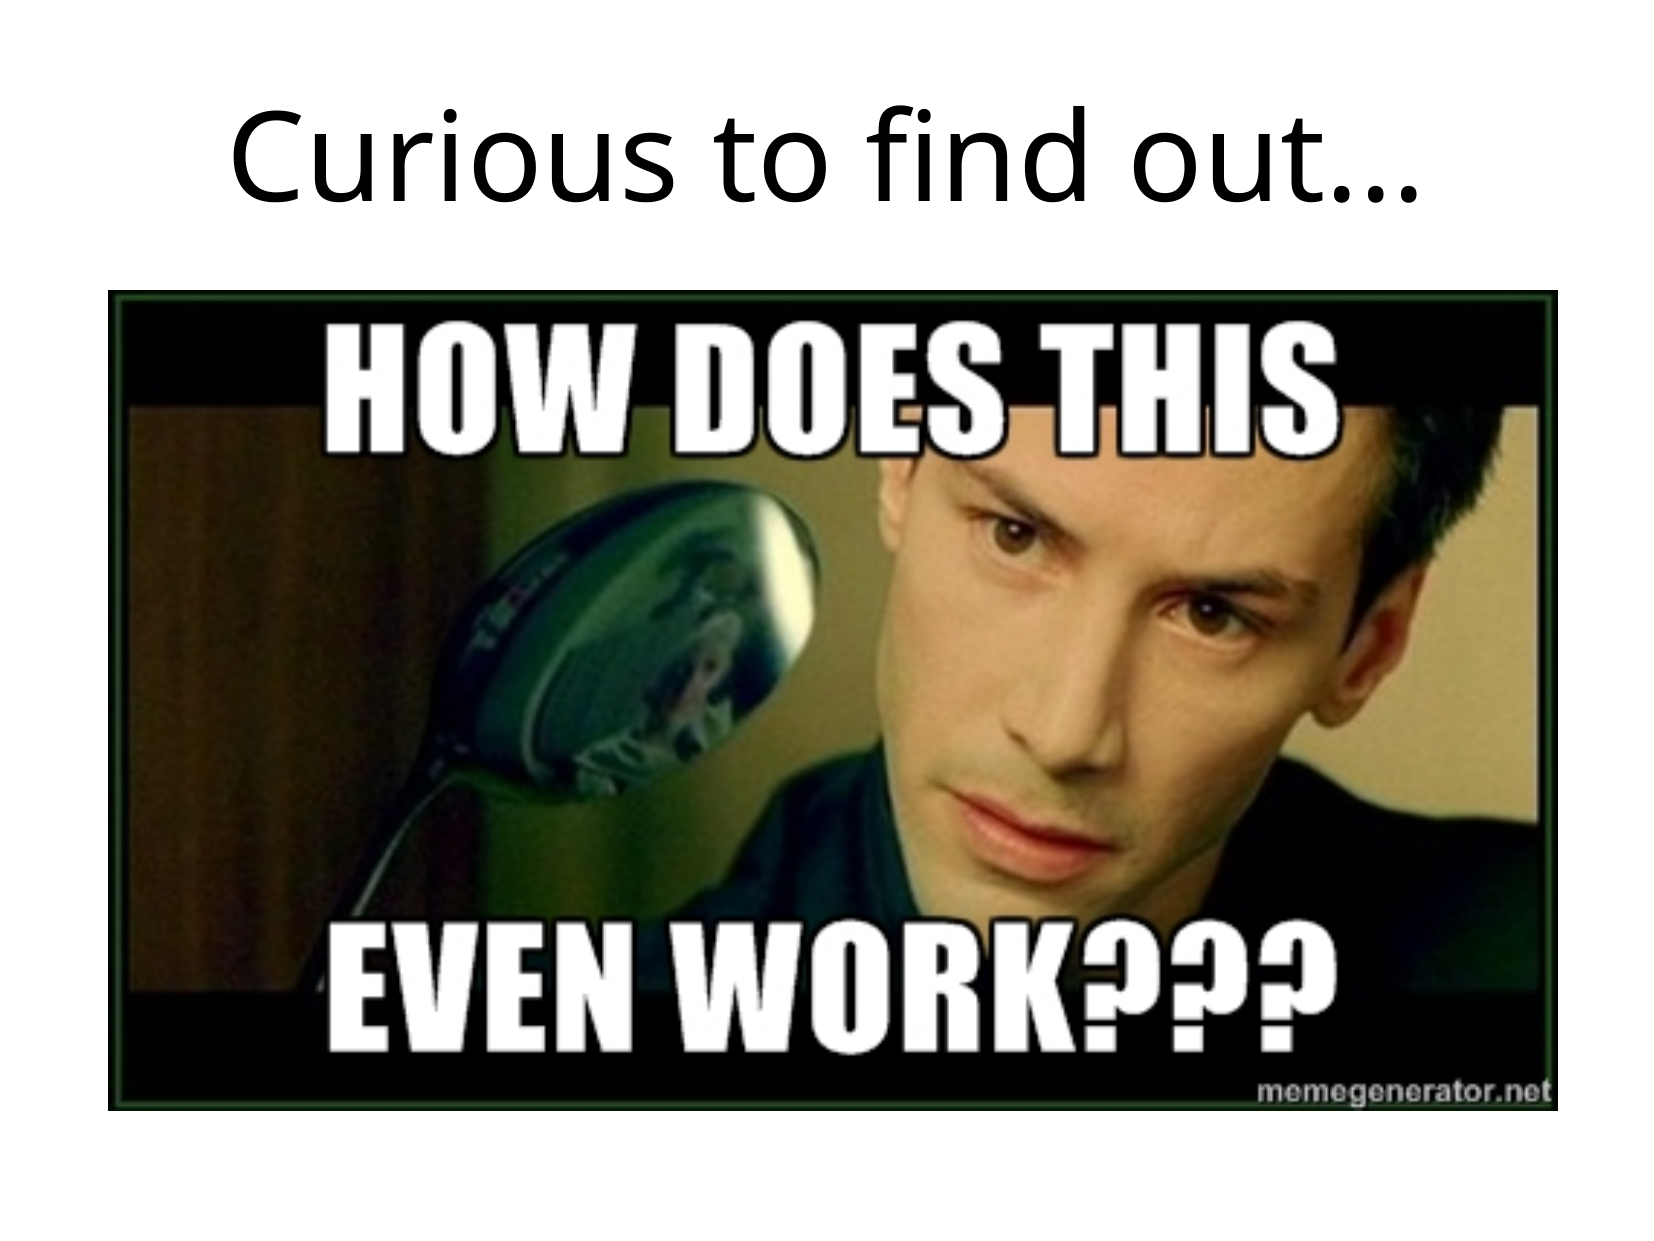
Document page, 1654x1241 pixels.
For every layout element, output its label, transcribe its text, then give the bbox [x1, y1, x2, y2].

title Curious to find out... [82, 49, 1571, 257]
picture [108, 290, 1558, 1111]
